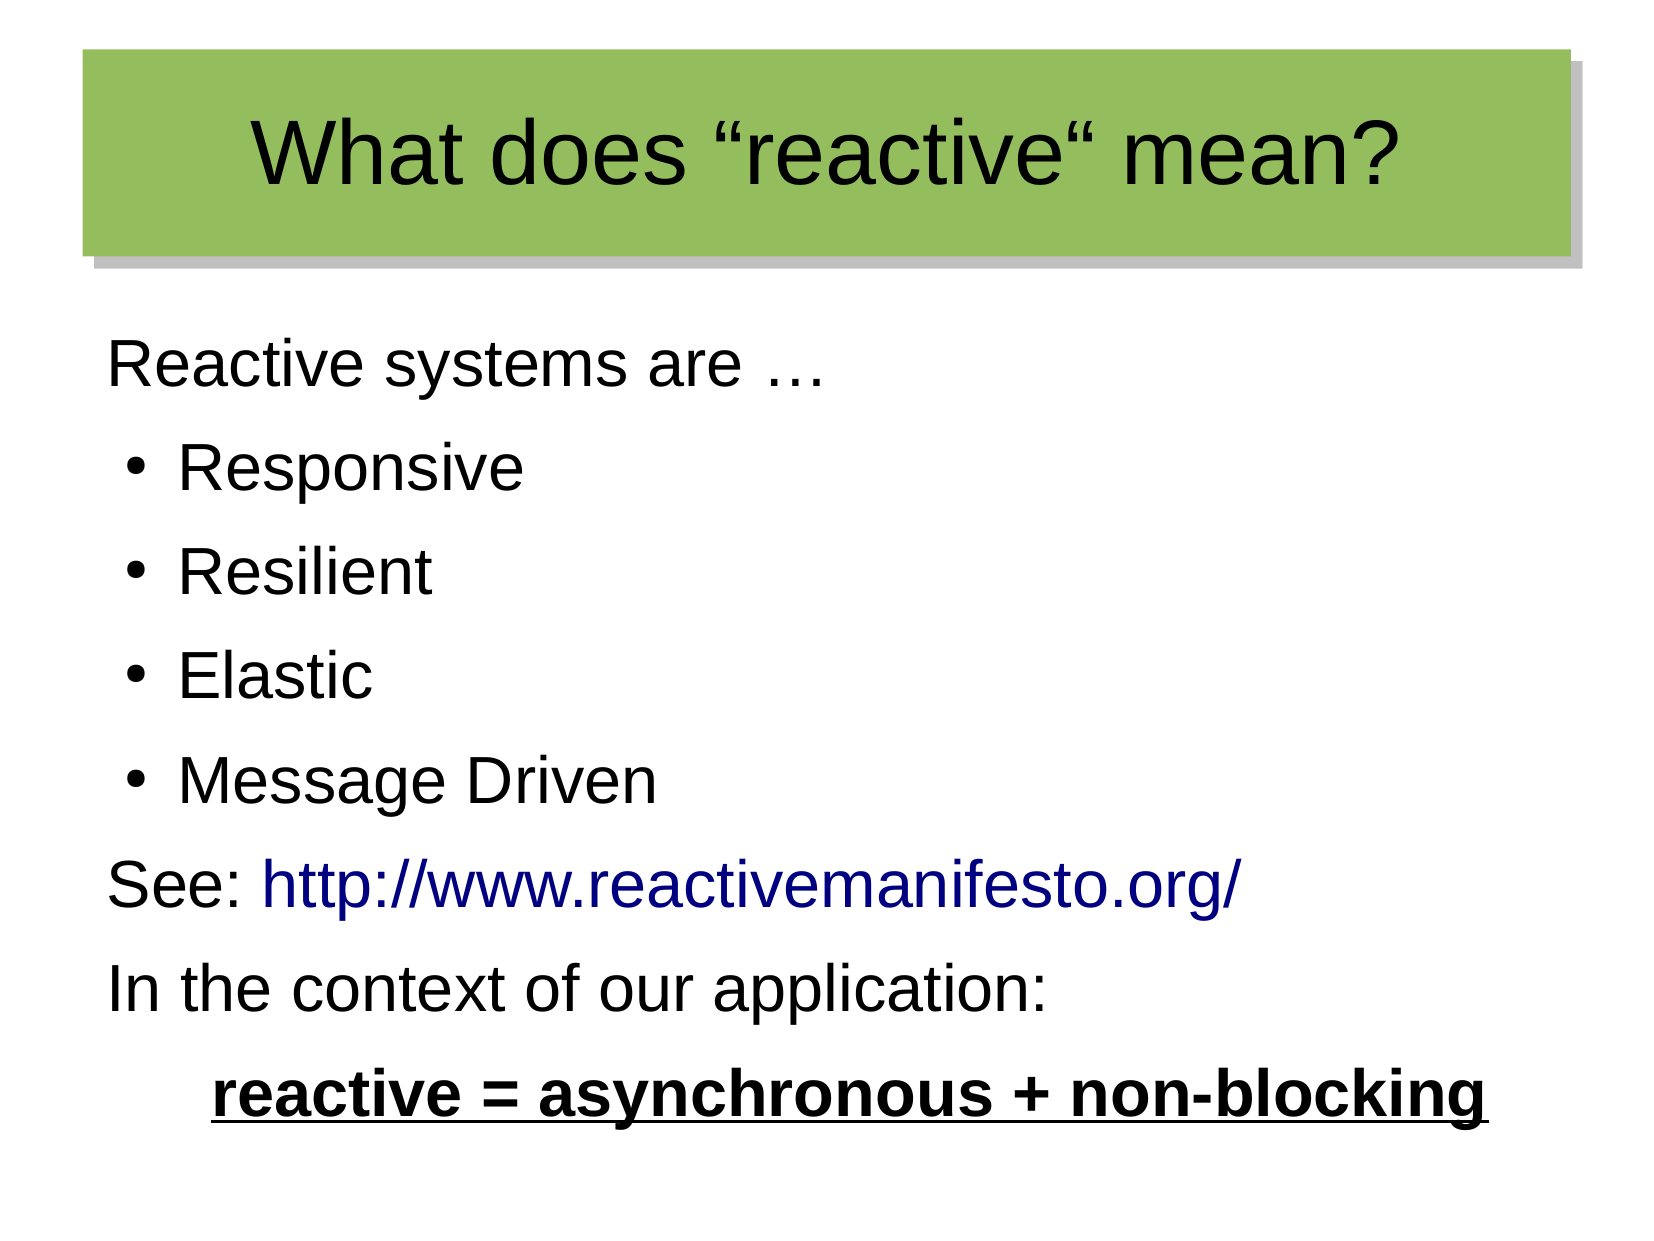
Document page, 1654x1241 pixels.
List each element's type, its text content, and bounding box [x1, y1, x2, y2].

title What does “reactive“ mean? [82, 49, 1571, 257]
list Reactive systems are … Responsive Resilient Elastic Message Driven See: http://www.reactivemanifesto.org/ In the context of our application: reactive = asynchronous + non-blocking [106, 325, 1595, 1146]
